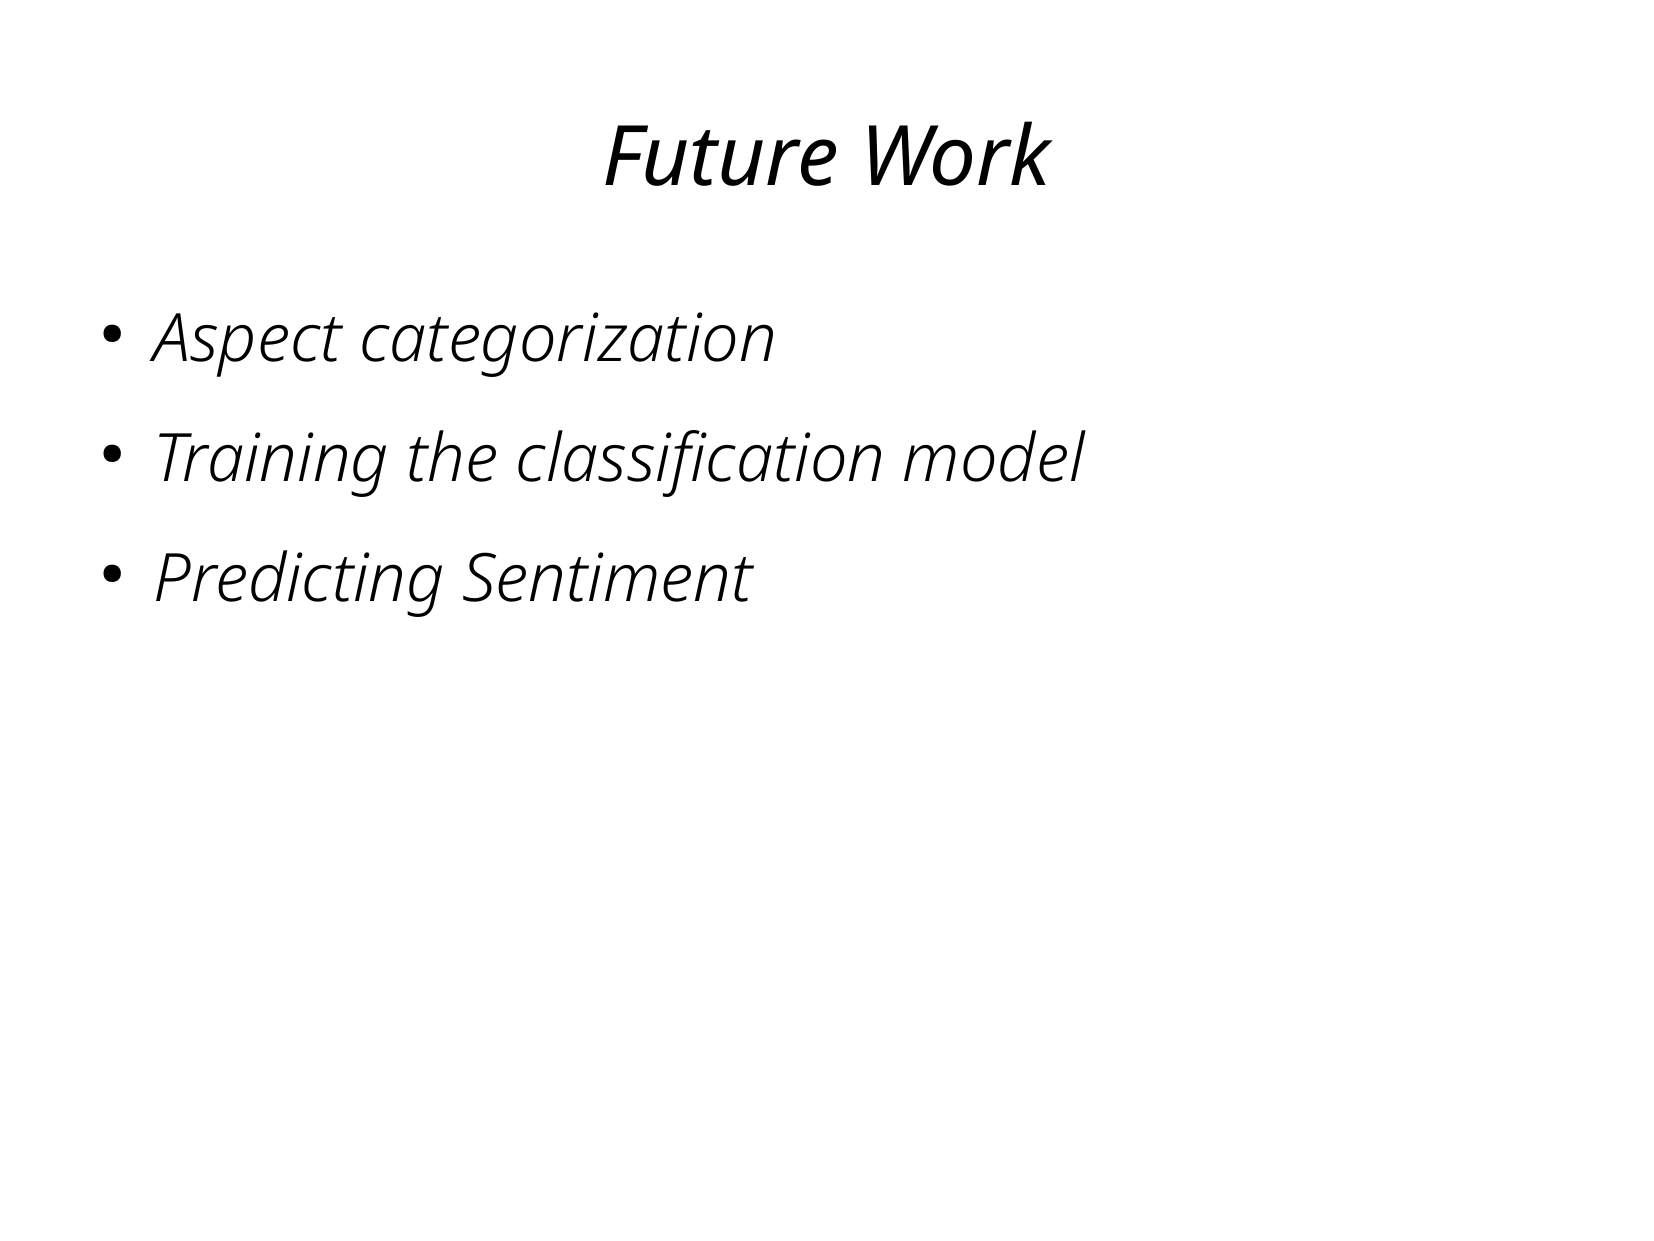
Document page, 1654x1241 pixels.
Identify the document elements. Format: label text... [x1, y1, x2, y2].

title Future Work [82, 49, 1571, 257]
list Aspect categorization Training the classification model Predicting Sentiment [82, 290, 1571, 1010]
